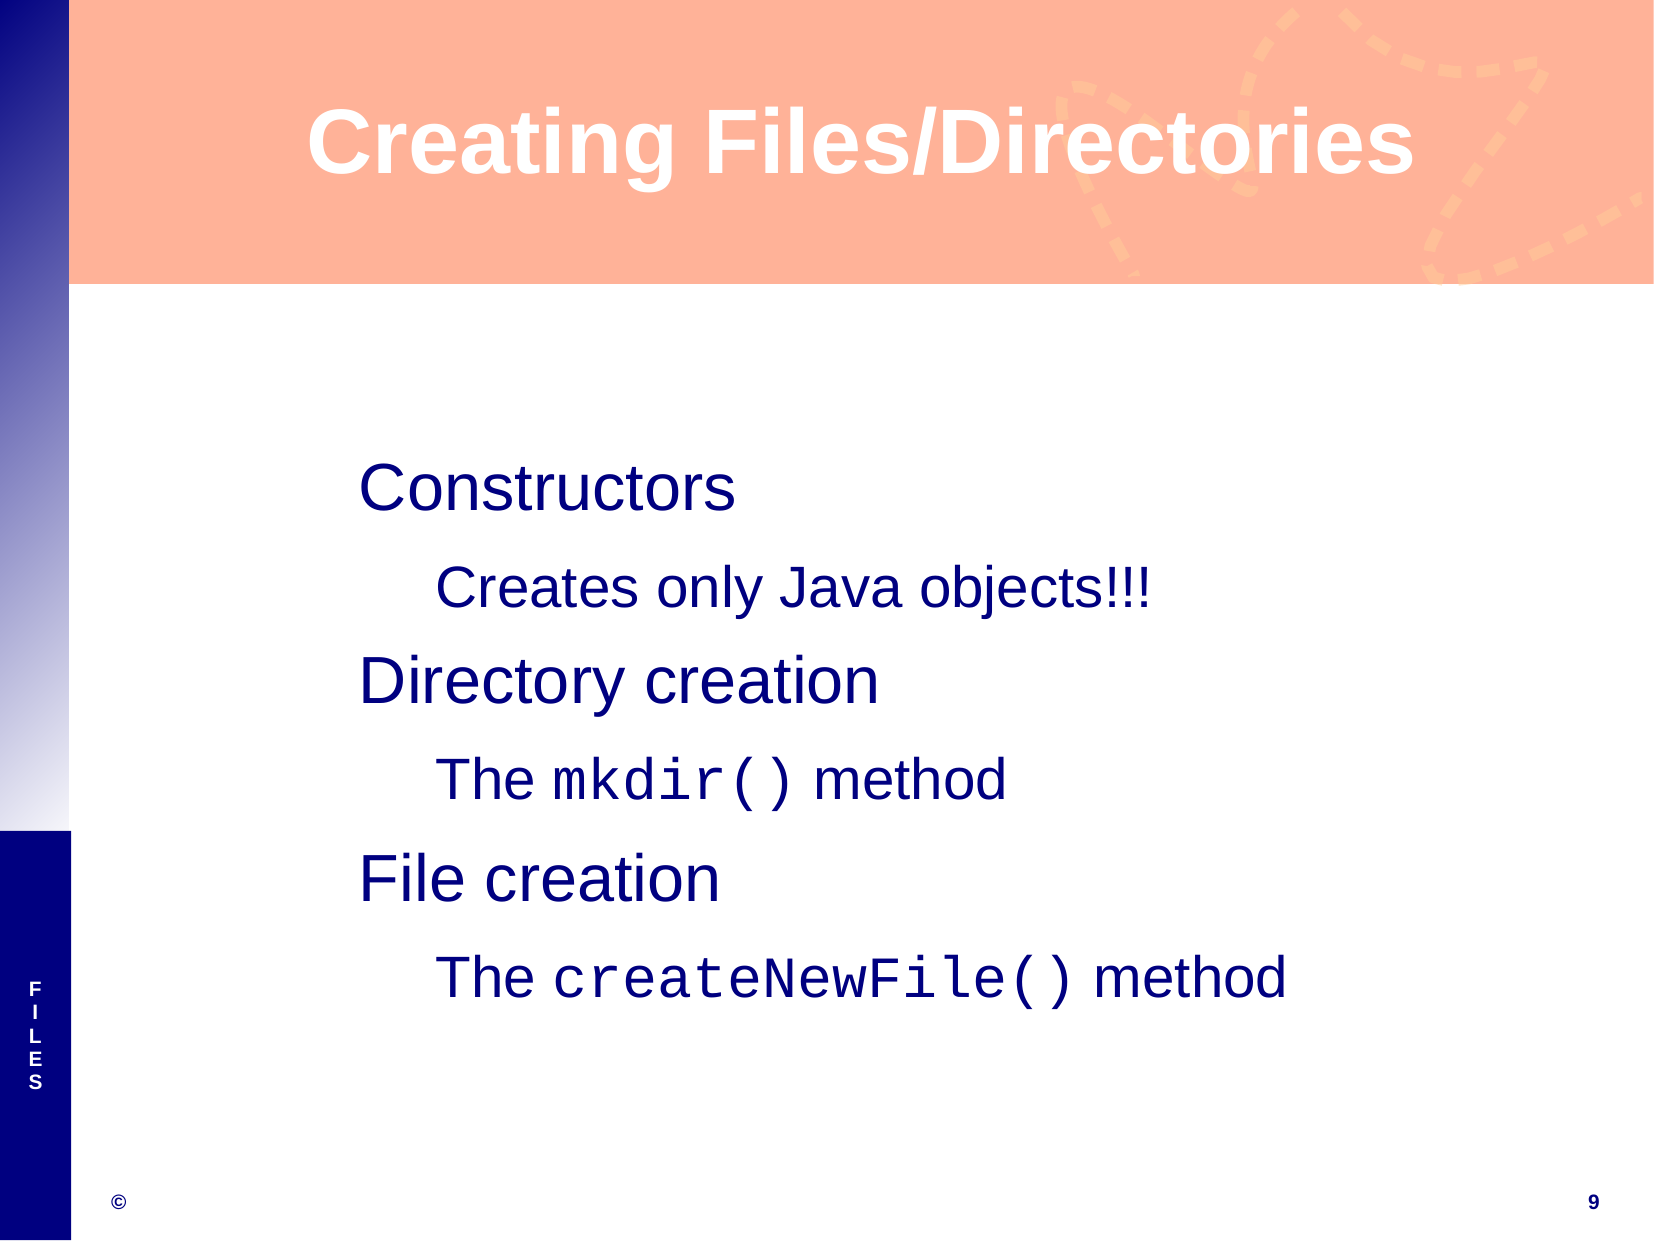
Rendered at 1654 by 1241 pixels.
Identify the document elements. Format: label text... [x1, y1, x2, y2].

list Constructors Creates only Java objects!!! Directory creation The mkdir() method File creation The createNewFile() method [364, 449, 1360, 1016]
text_box F I L E S [0, 830, 71, 1241]
title Creating Files/Directories [70, 37, 1654, 246]
